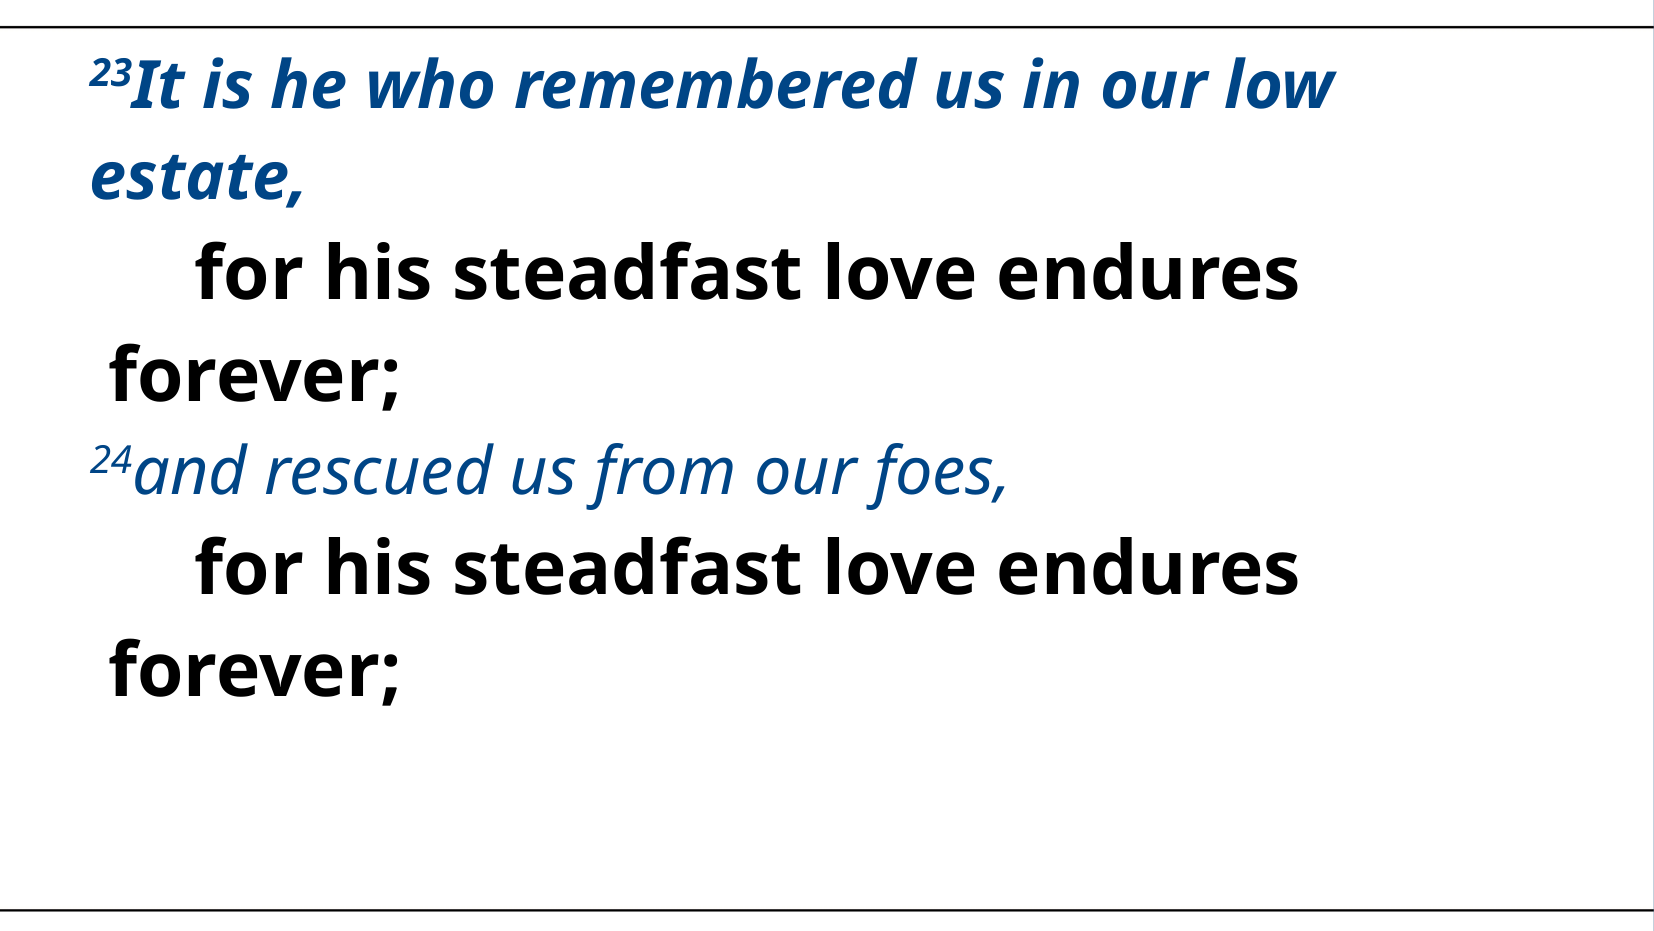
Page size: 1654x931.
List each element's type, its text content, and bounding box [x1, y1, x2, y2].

text_box 23It is he who remembered us in our low estate, for his steadfast love endures forever; 24and rescued us from our foes, for his steadfast love endures forever; [75, 30, 1576, 489]
picture [0, 0, 1654, 931]
